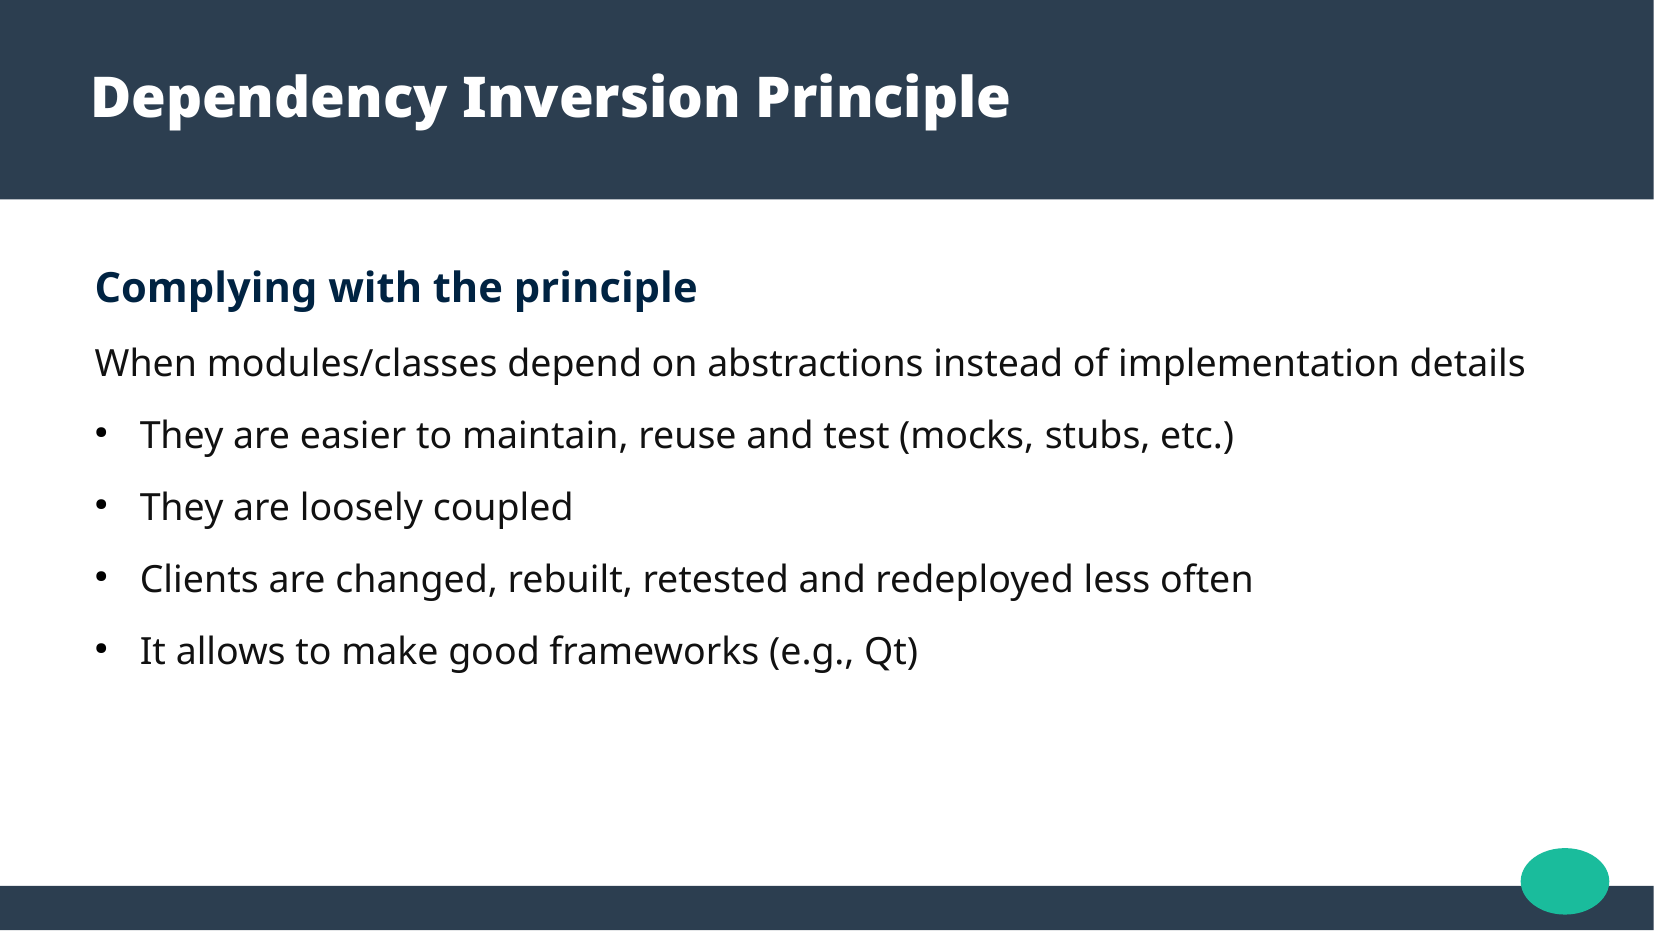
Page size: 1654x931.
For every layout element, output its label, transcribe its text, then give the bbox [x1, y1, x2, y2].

title Dependency Inversion Principle [90, 37, 1595, 155]
subtitle Complying with the principle When modules/classes depend on abstractions instead of implementation details They are easier to maintain, reuse and test (mocks, stubs, etc.) They are loosely coupled Clients are changed, rebuilt, retested and redeployed less often It allows to make good frameworks (e.g., Qt) [94, 213, 1531, 721]
